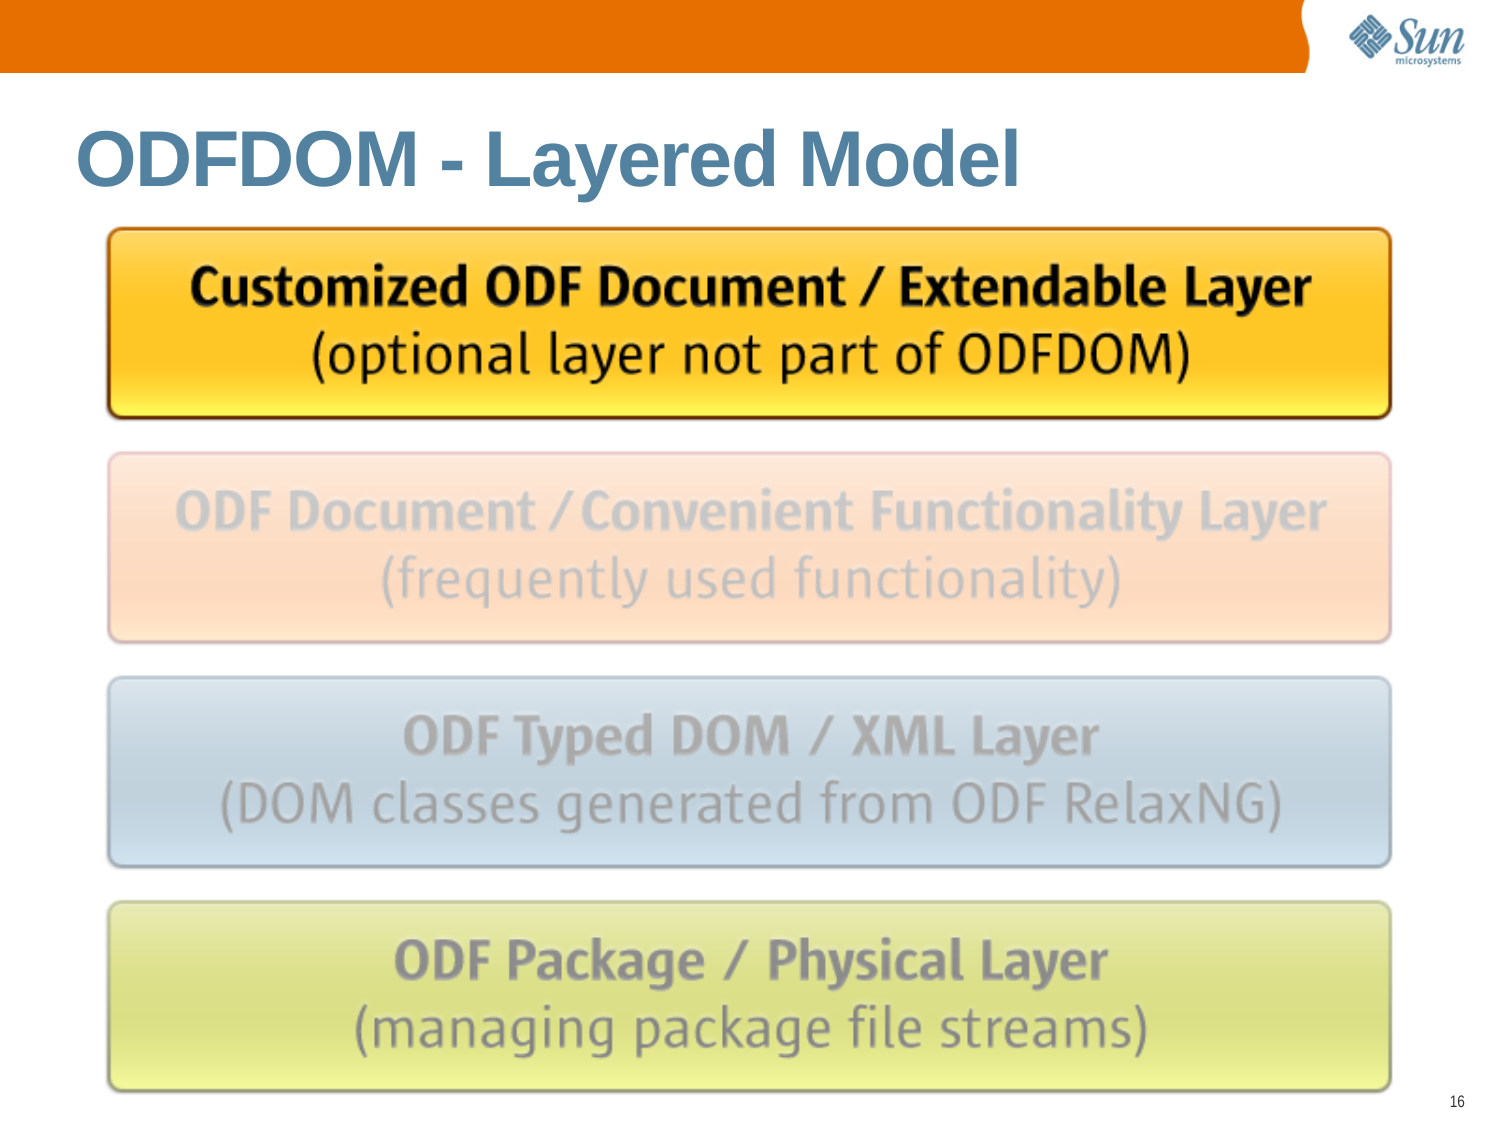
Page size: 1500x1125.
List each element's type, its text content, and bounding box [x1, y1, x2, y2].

picture [0, 0, 1500, 73]
picture [100, 227, 1400, 1125]
title ODFDOM - Layered Model [75, 123, 1437, 227]
